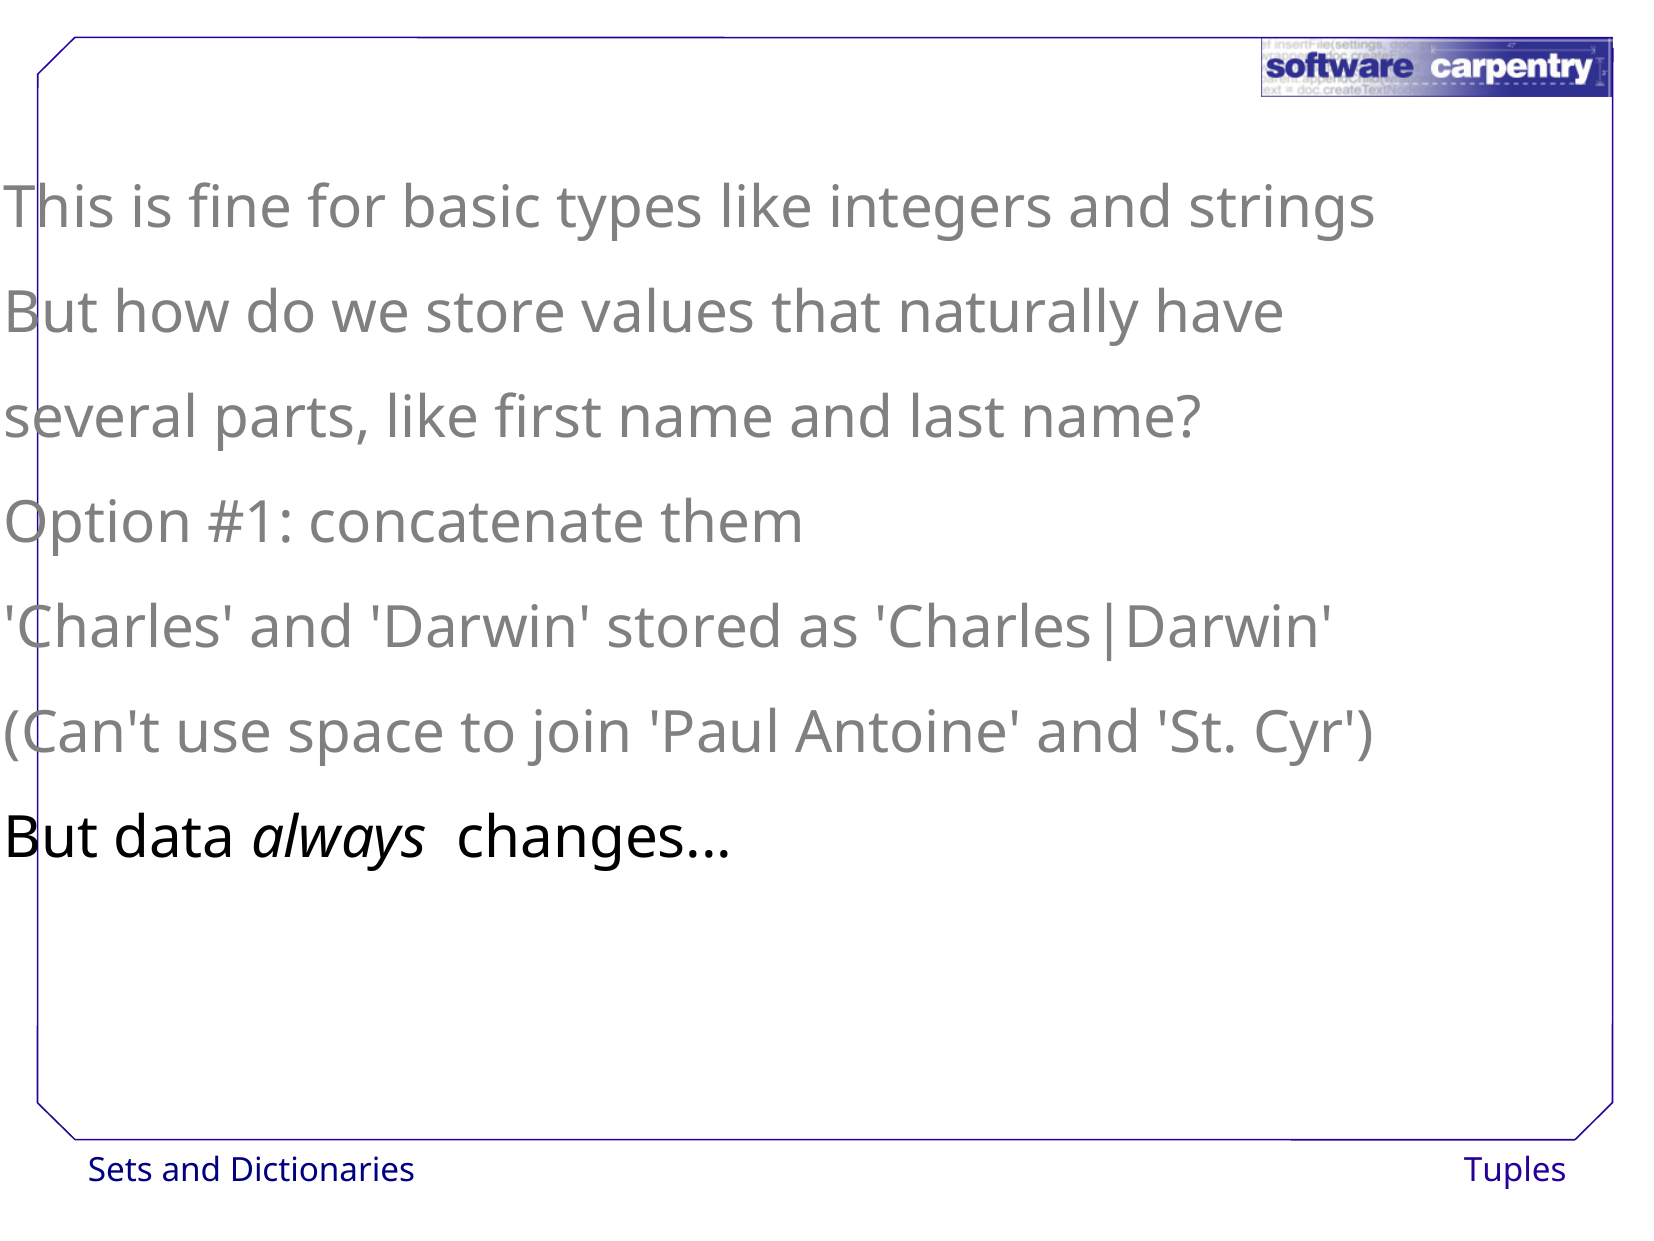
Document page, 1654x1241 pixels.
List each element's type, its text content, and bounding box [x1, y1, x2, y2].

picture [1261, 39, 1613, 97]
text_box This is fine for basic types like integers and strings But how do we store values that naturally have several parts, like first name and last name? Option #1: concatenate them 'Charles' and 'Darwin' stored as 'Charles|Darwin' (Can't use space to join 'Paul Antoine' and 'St. Cyr') But data always changes... [0, 126, 1542, 877]
